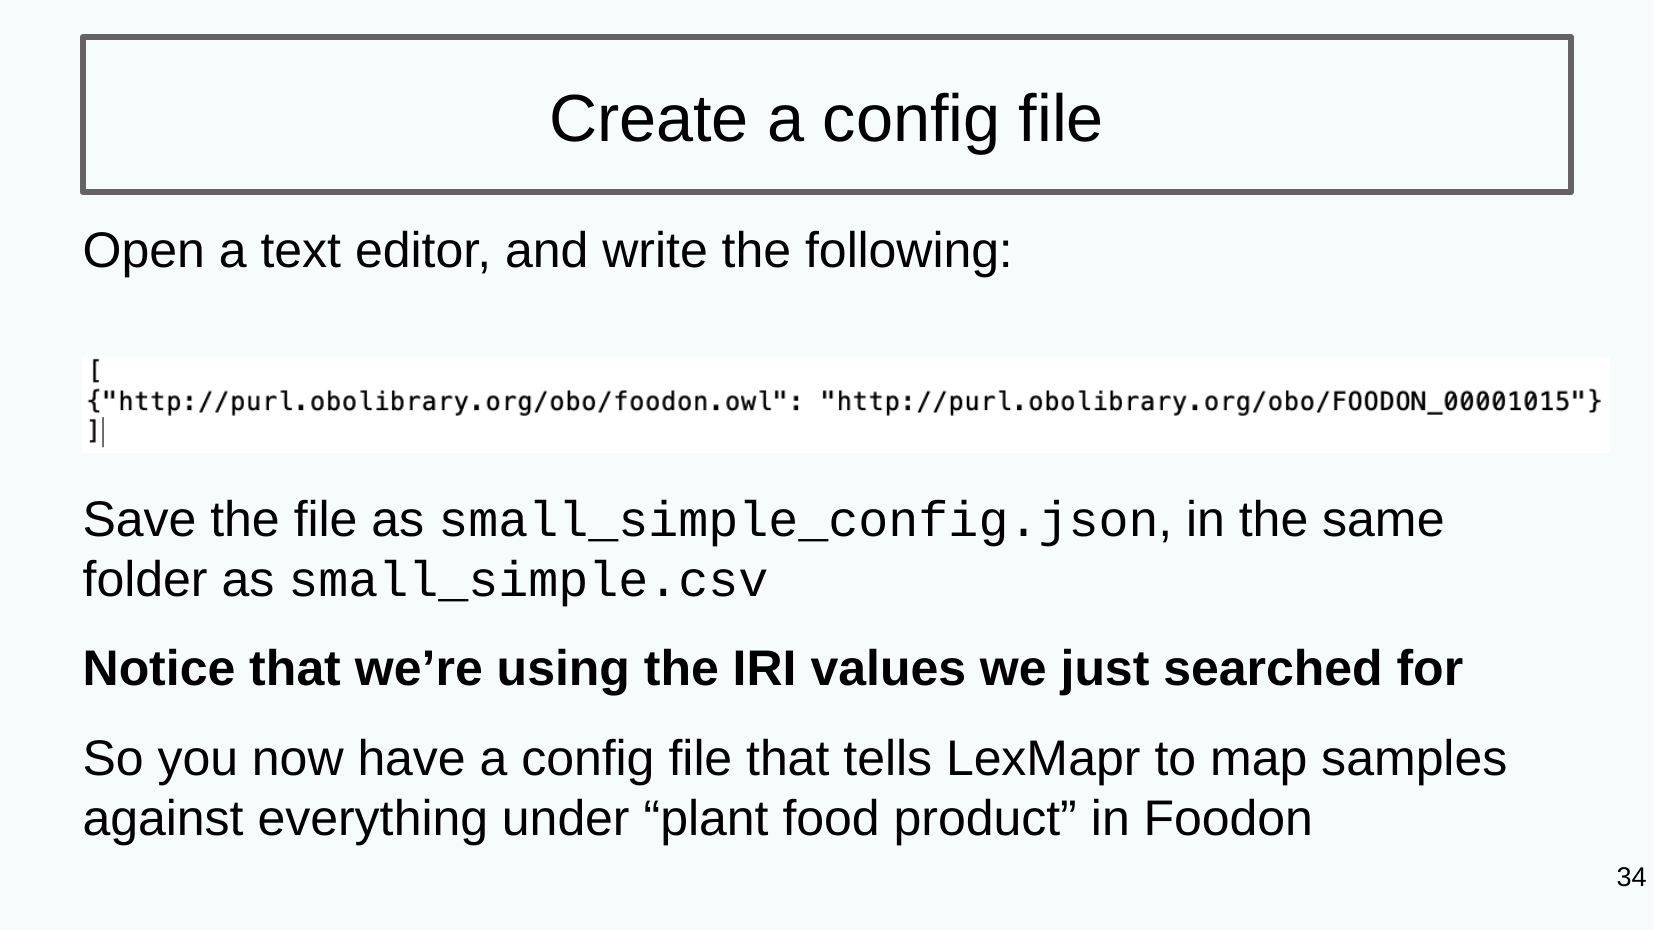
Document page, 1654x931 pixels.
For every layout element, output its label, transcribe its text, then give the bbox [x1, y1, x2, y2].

text_box Create a config file [82, 37, 1571, 193]
picture [82, 357, 1610, 453]
text_box Open a text editor, and write the following: Save the file as small_simple_config.json, in the same folder as small_simple.csv Notice that we’re using the IRI values we just searched for So you now have a config file that tells LexMapr to map samples against everything under “plant food product” in Foodon [82, 453, 1571, 757]
slide_number <number> [1547, 859, 1647, 931]
text_box Open a text editor, and write the following: Save the file as small_simple_config.json, in the same folder as small_simple.csv Notice that we’re using the IRI values we just searched for So you now have a config file that tells LexMapr to map samples against everything under “plant food product” in Foodon [82, 217, 1571, 357]
